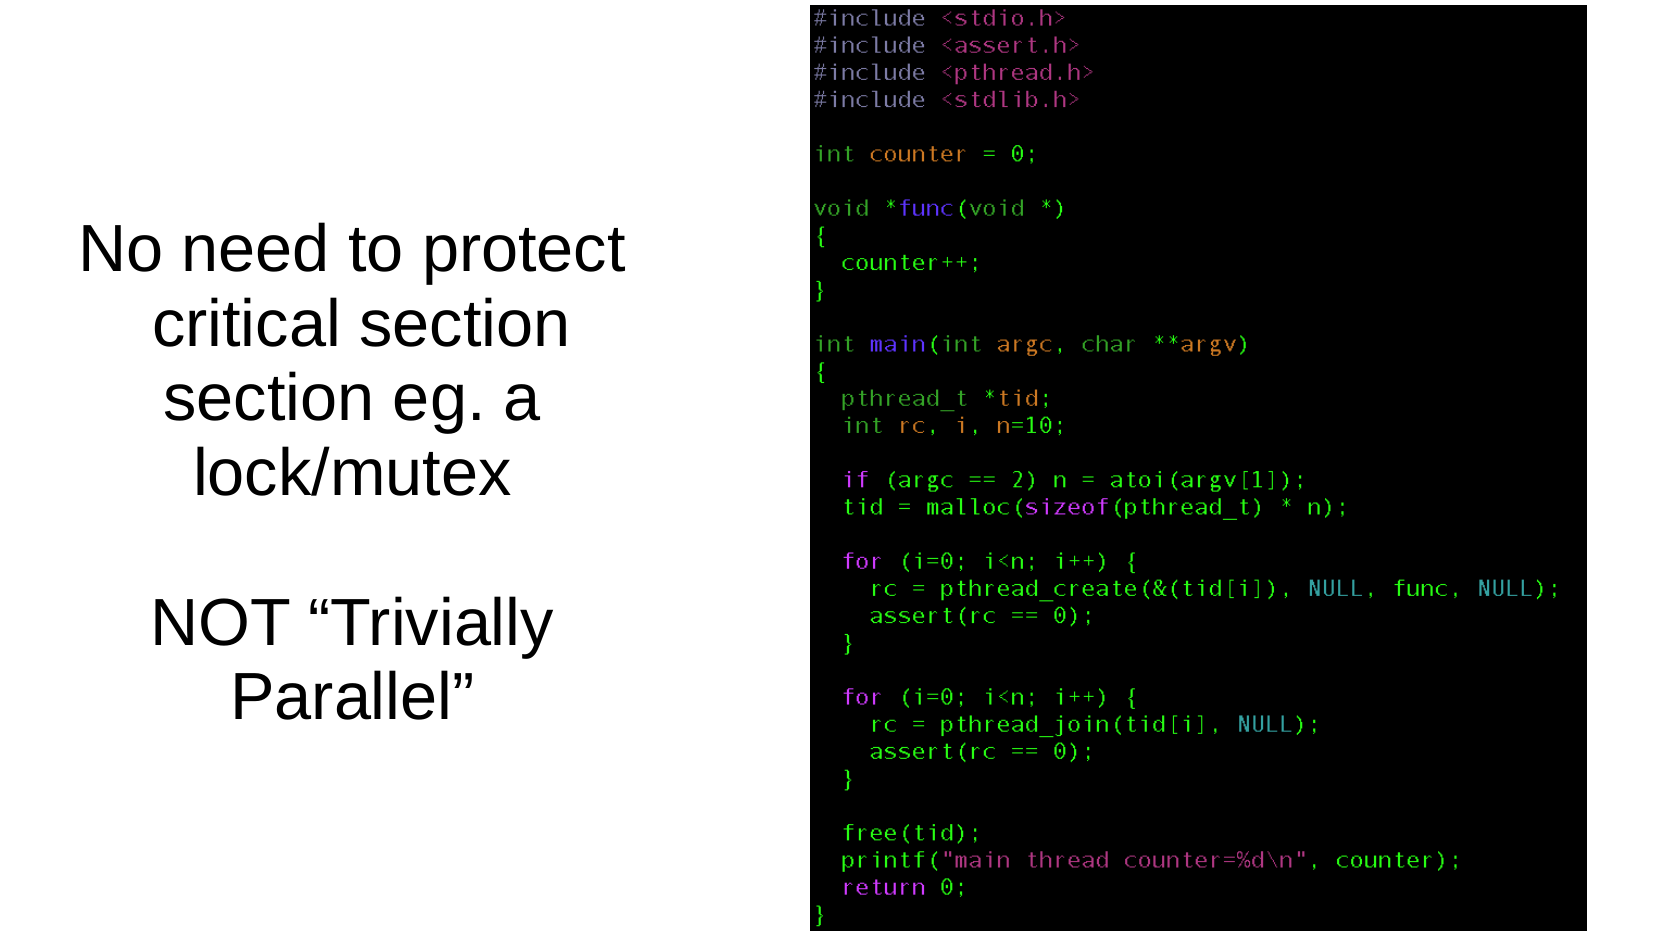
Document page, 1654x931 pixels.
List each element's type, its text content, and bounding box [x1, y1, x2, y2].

picture [810, 5, 1587, 931]
subtitle No need to protect critical section section eg. a lock/mutex NOT “Trivially Parallel” [75, 112, 630, 833]
